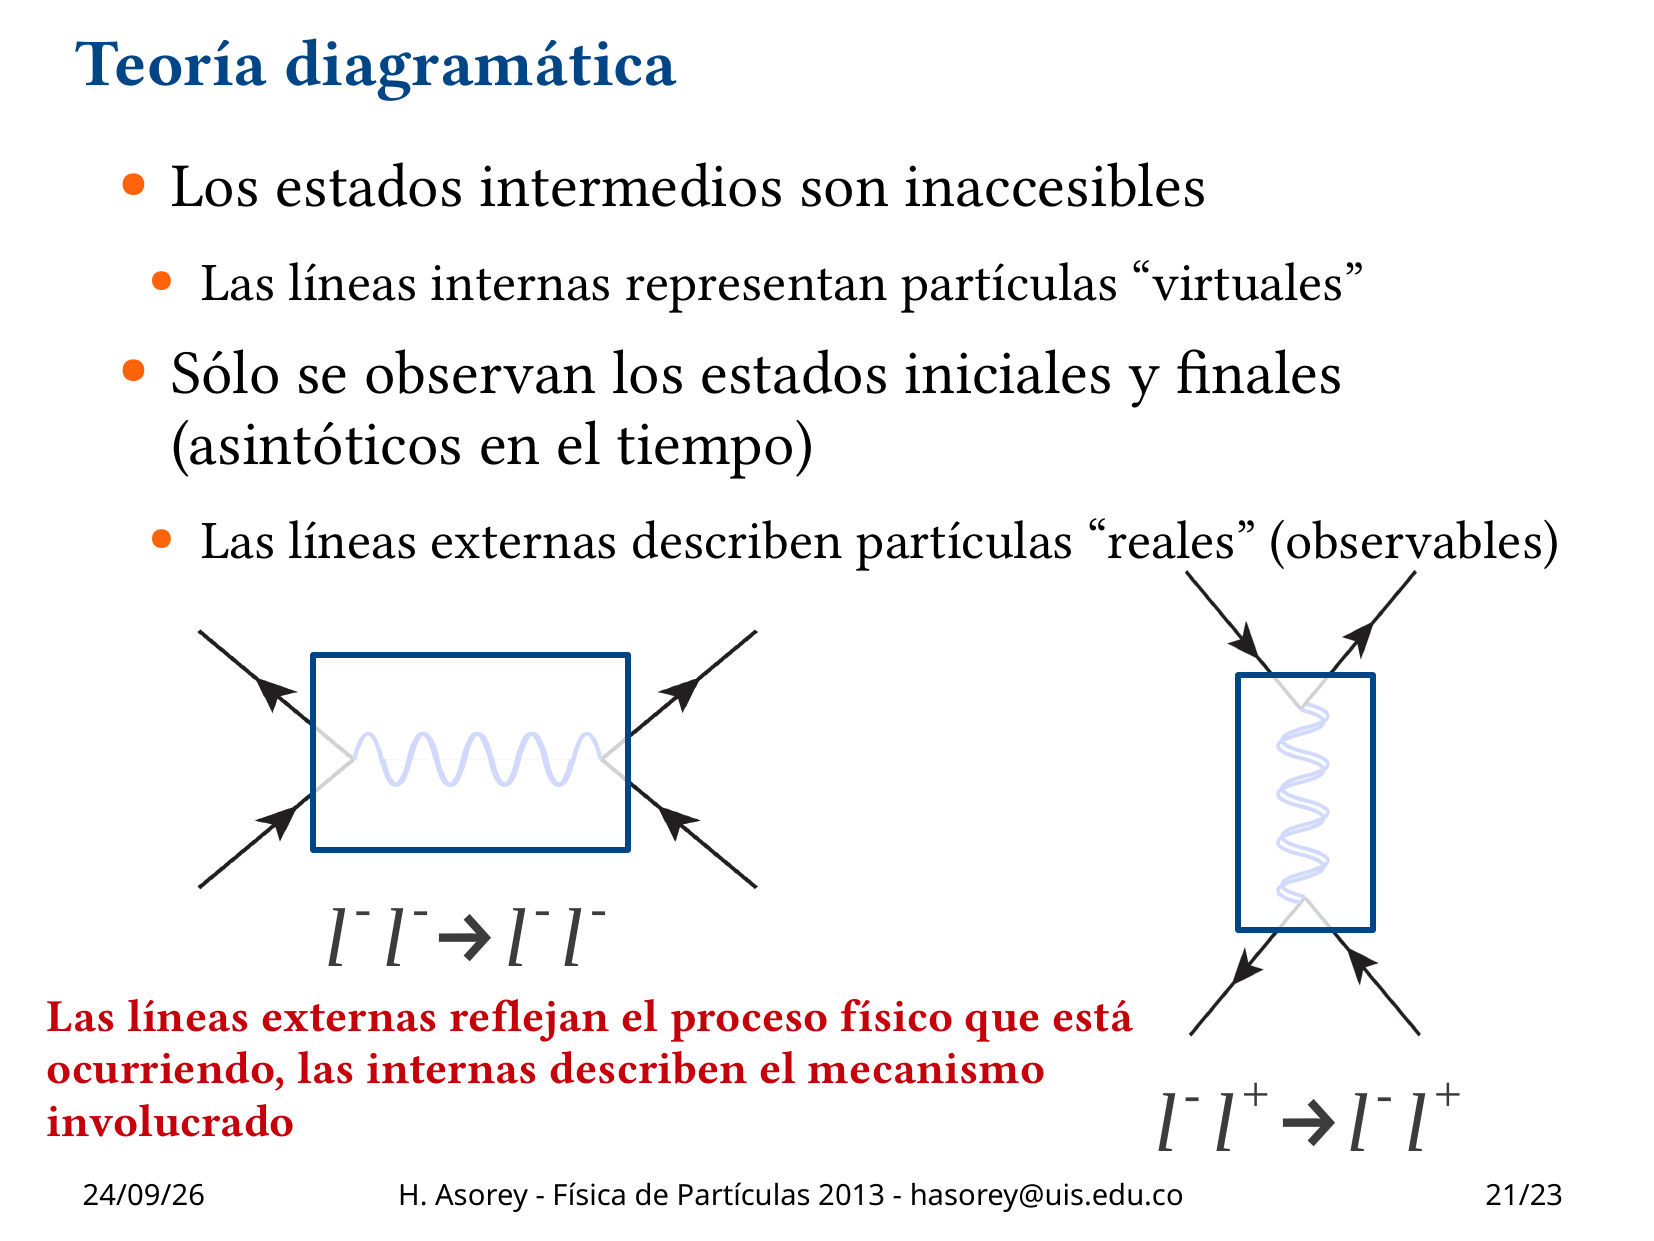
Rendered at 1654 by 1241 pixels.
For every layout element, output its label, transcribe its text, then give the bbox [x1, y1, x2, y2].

list Los estados intermedios son inaccesibles Las líneas internas representan partículas “virtuales” Sólo se observan los estados iniciales y finales (asintóticos en el tiempo) Las líneas externas describen partículas “reales” (observables) [88, 150, 1577, 1156]
chart [318, 880, 614, 983]
chart [1147, 1065, 1471, 1171]
text_box [313, 654, 629, 850]
title Teoría diagramática [75, 13, 1564, 115]
picture [148, 594, 807, 914]
picture [1157, 526, 1448, 1065]
text_box Las líneas externas reflejan el proceso físico que está ocurriendo, las internas describen el mecanismo involucrado [31, 983, 1163, 1156]
text_box [1237, 675, 1373, 931]
